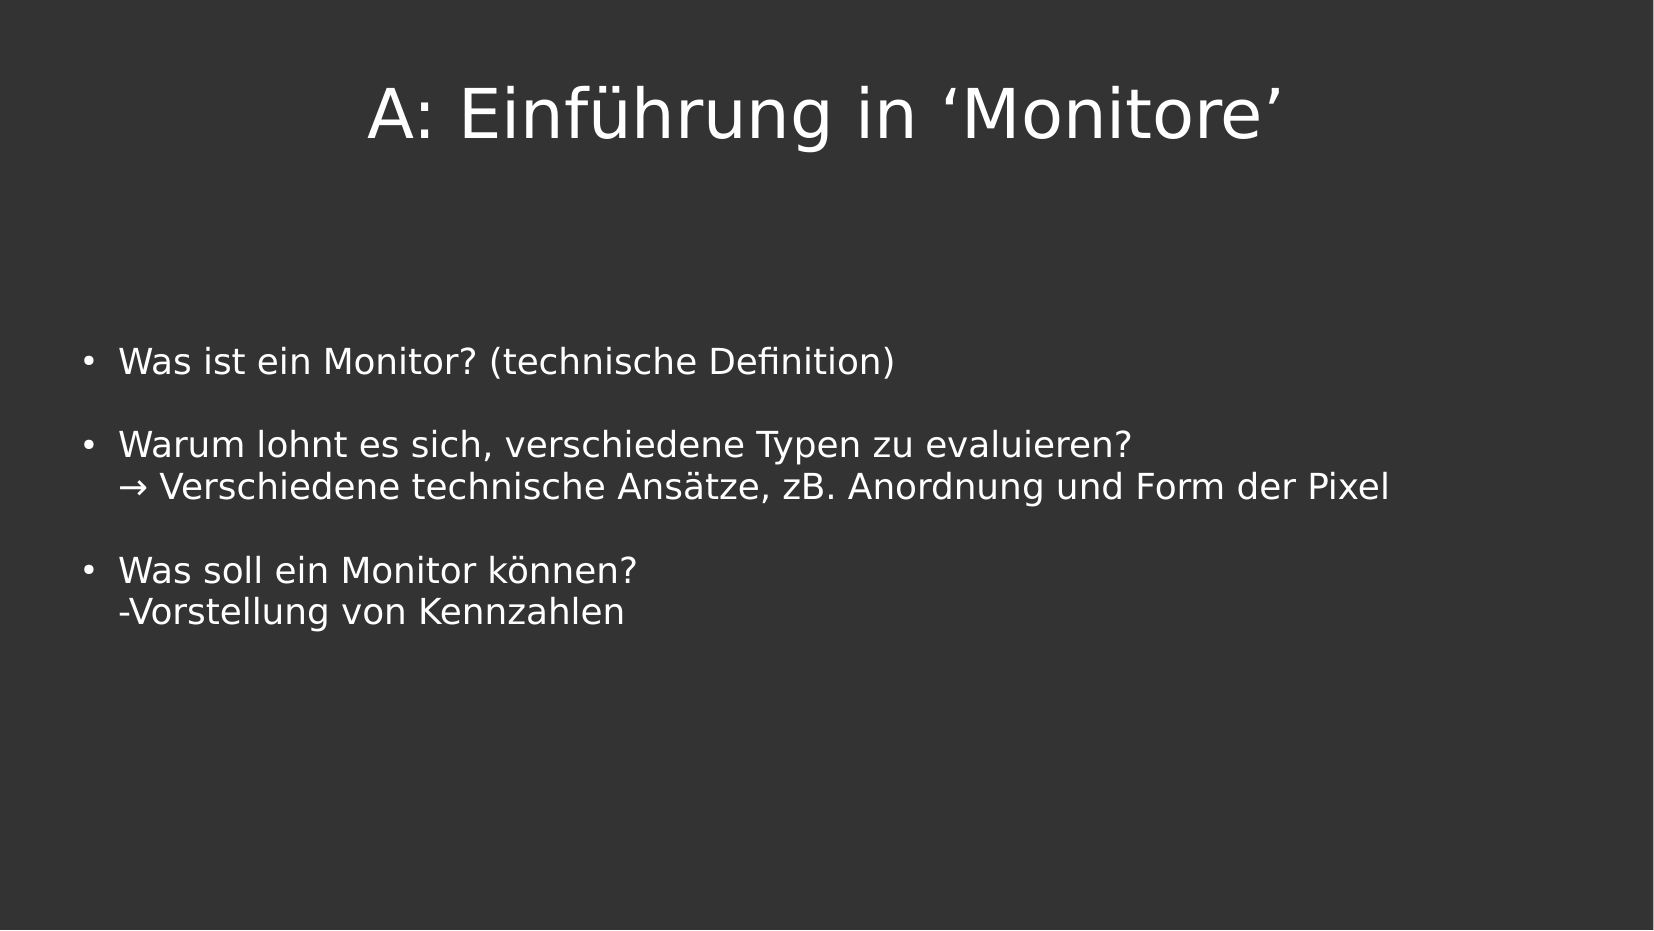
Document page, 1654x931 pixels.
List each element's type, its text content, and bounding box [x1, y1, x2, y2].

title A: Einführung in ‘Monitore’ [82, 37, 1571, 193]
subtitle Was ist ein Monitor? (technische Definition) Warum lohnt es sich, verschiedene Typen zu evaluieren? → Verschiedene technische Ansätze, zB. Anordnung und Form der Pixel Was soll ein Monitor können? -Vorstellung von Kennzahlen [82, 217, 1571, 758]
